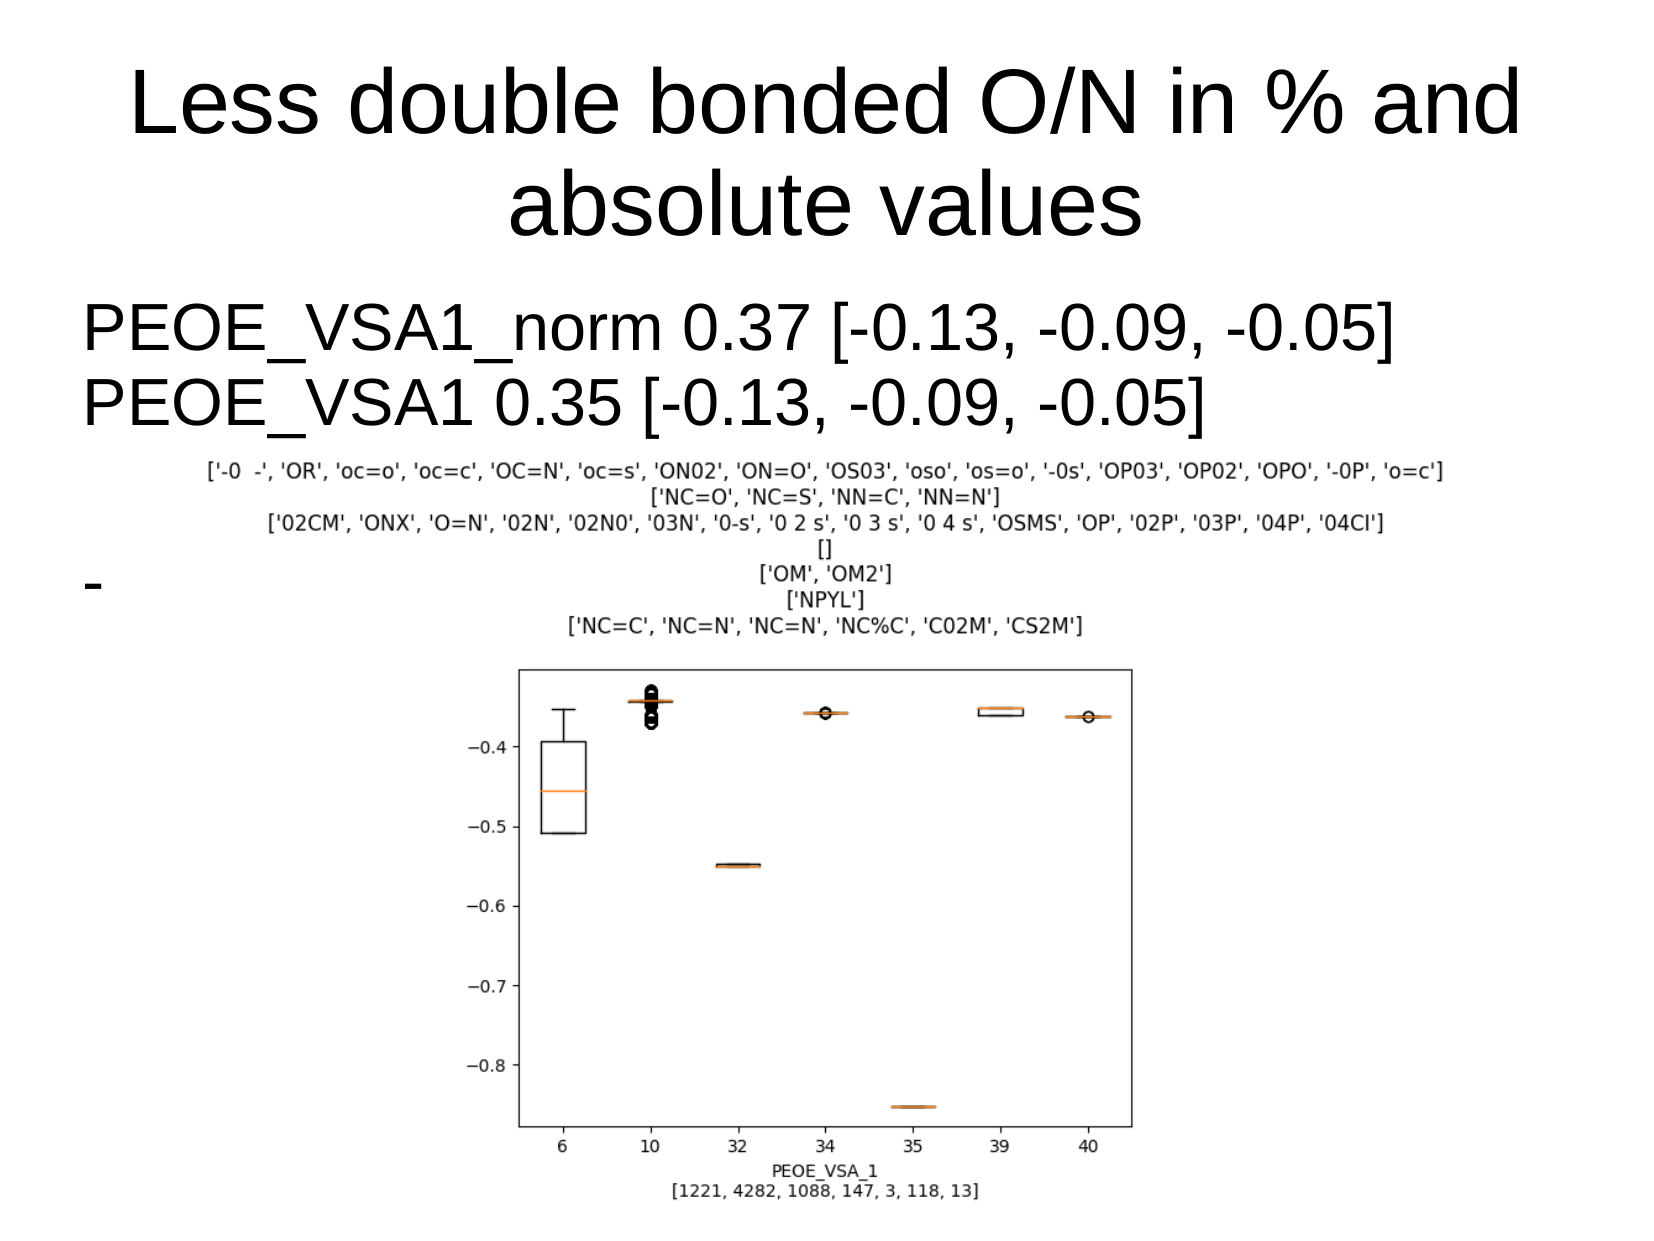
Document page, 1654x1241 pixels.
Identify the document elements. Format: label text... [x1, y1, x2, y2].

title Less double bonded O/N in % and absolute values [82, 49, 1571, 257]
list PEOE_VSA1_norm 0.37 [-0.13, -0.09, -0.05] PEOE_VSA1 0.35 [-0.13, -0.09, -0.05] - [82, 290, 1571, 1010]
picture [195, 449, 1455, 1213]
